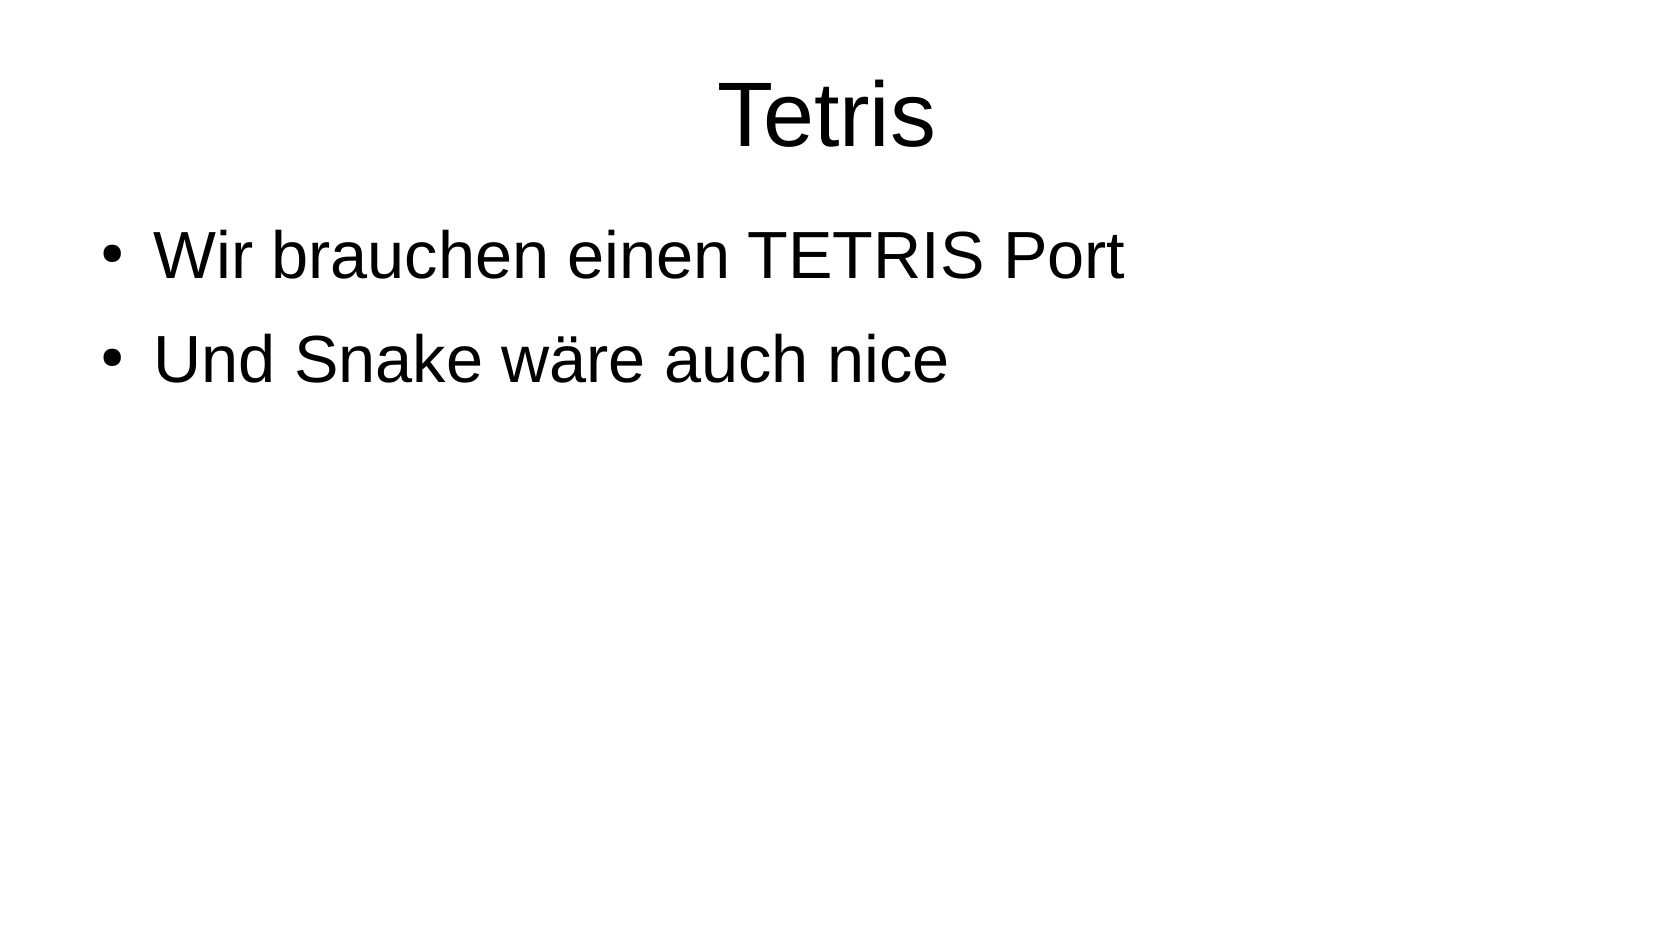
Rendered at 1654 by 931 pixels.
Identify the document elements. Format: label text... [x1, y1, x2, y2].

title Tetris [82, 37, 1571, 193]
list Wir brauchen einen TETRIS Port Und Snake wäre auch nice [82, 217, 1571, 758]
